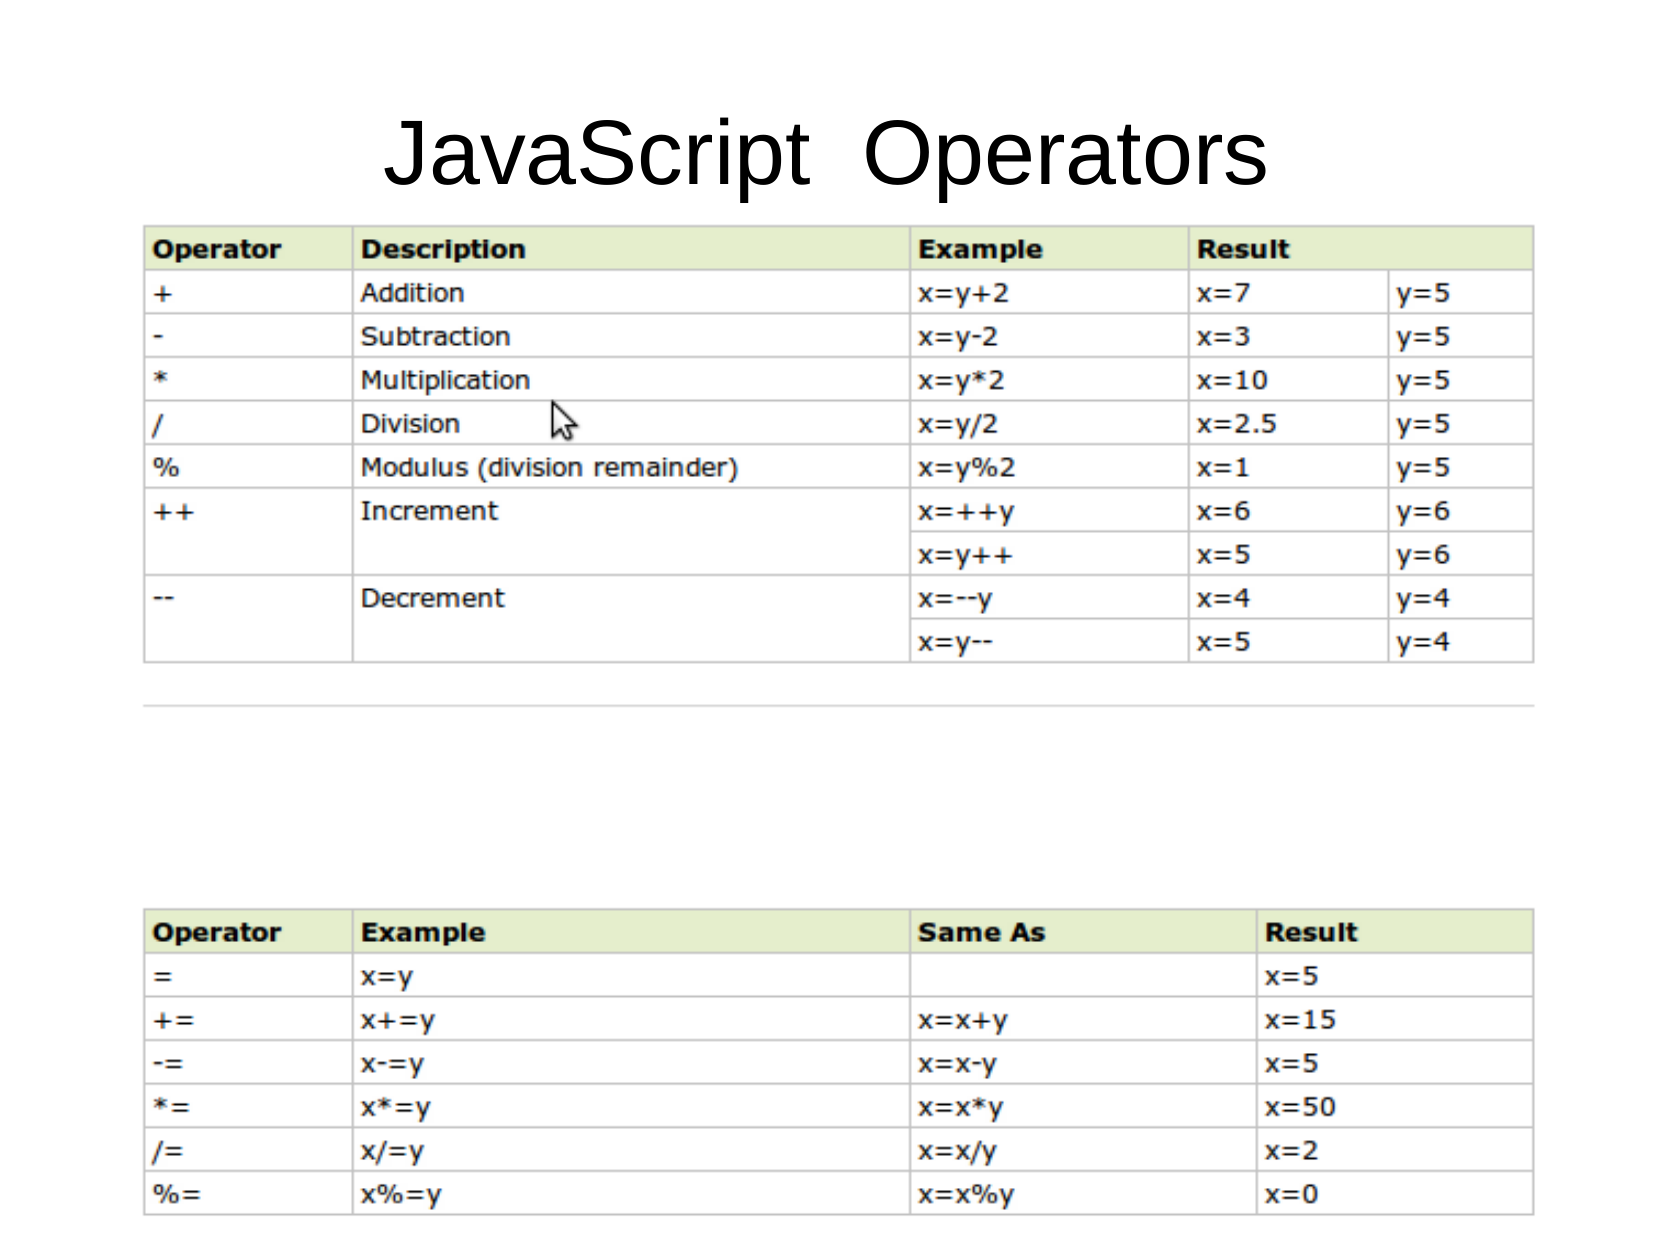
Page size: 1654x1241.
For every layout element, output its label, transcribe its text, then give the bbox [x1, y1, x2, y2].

picture [135, 209, 1546, 1241]
title JavaScript Operators [82, 49, 1571, 257]
